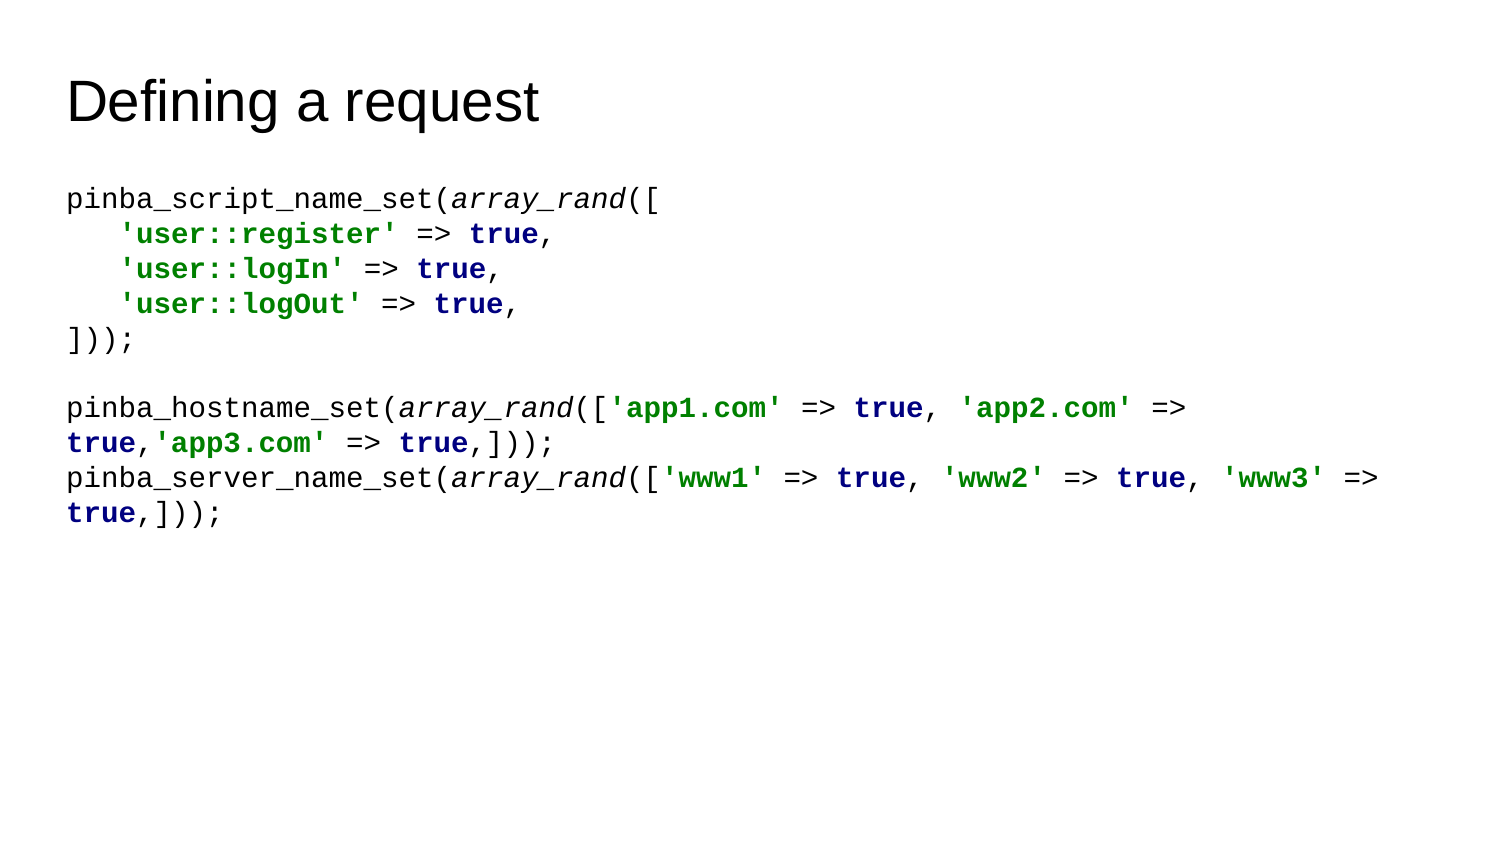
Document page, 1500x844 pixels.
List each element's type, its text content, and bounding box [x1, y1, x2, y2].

list pinba_script_name_set(array_rand([ 'user::register' => true, 'user::logIn' => true, 'user::logOut' => true, ])); pinba_hostname_set(array_rand(['app1.com' => true, 'app2.com' => true,'app3.com' => true,])); pinba_server_name_set(array_rand(['www1' => true, 'www2' => true, 'www3' => true,])); [51, 164, 1449, 725]
title Defining a request [51, 48, 1449, 142]
